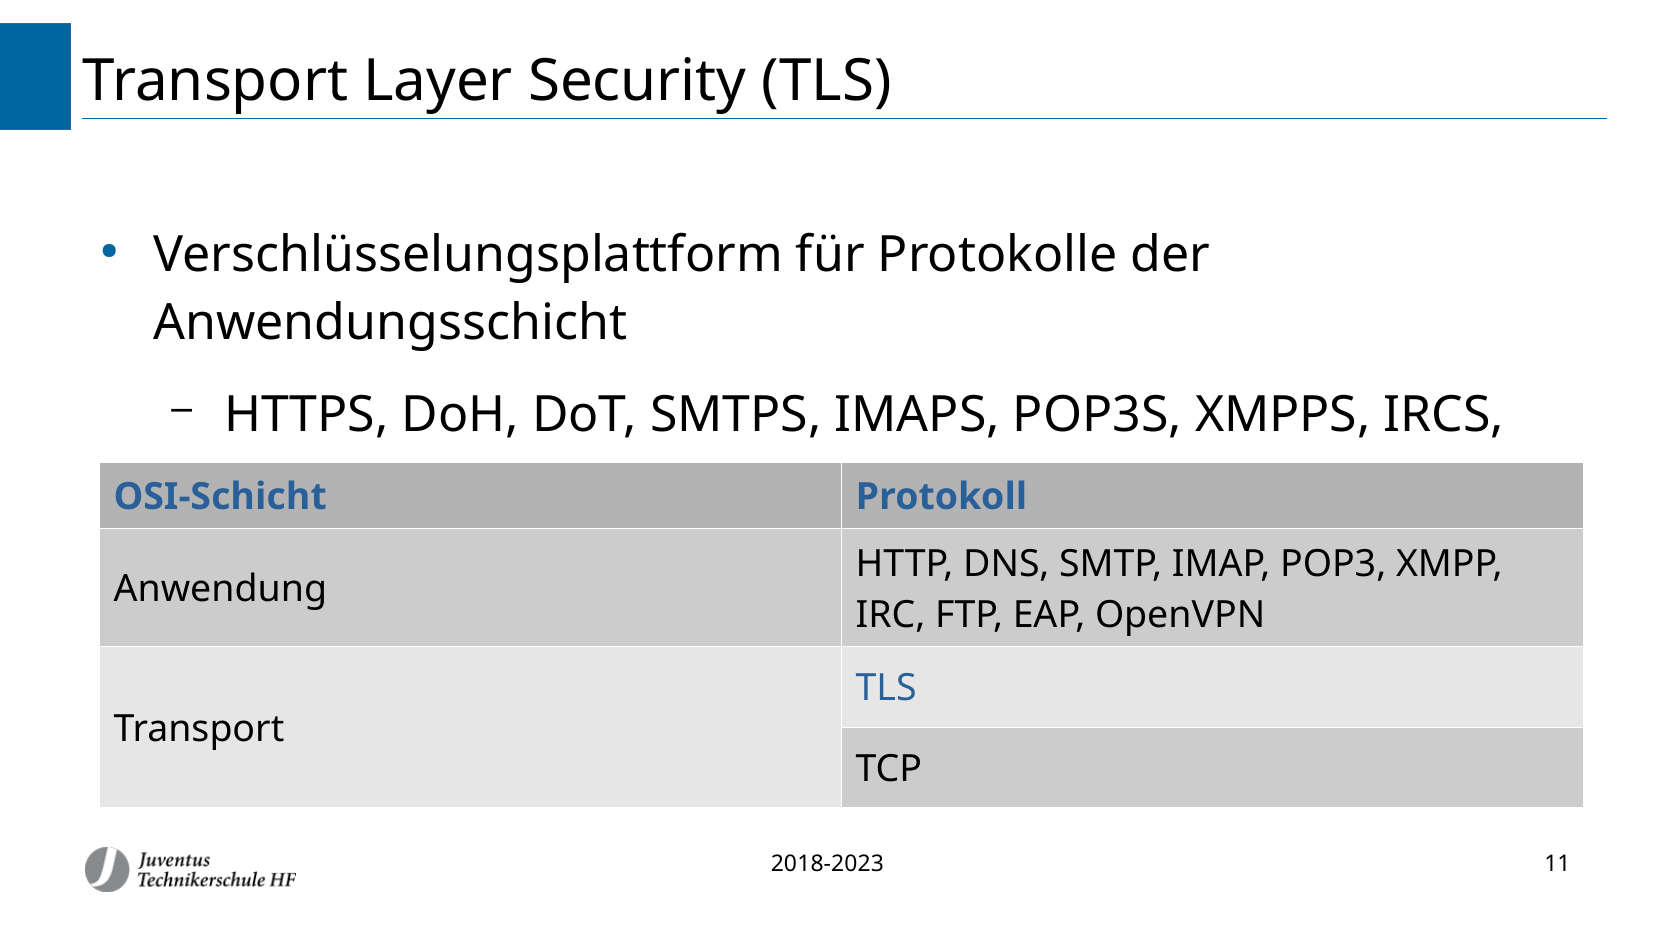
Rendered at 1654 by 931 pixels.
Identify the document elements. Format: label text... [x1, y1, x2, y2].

table_cell TLS [842, 647, 1583, 727]
title Transport Layer Security (TLS) [82, 37, 1571, 119]
table_cell HTTP, DNS, SMTP, IMAP, POP3, XMPP, IRC, FTP, EAP, OpenVPN [842, 529, 1583, 646]
table_header OSI-Schicht [100, 463, 841, 528]
picture [85, 847, 296, 892]
list Verschlüsselungsplattform für Protokolle der Anwendungsschicht HTTPS, DoH, DoT, SMTPS, IMAPS, POP3S, XMPPS, IRCS, FTPS, EAP-TLS, OpenVPN [82, 217, 1571, 758]
table_header Protokoll [842, 463, 1583, 528]
table_cell TCP [842, 728, 1583, 807]
table_cell Transport [100, 647, 841, 807]
table_cell Anwendung [100, 529, 841, 646]
